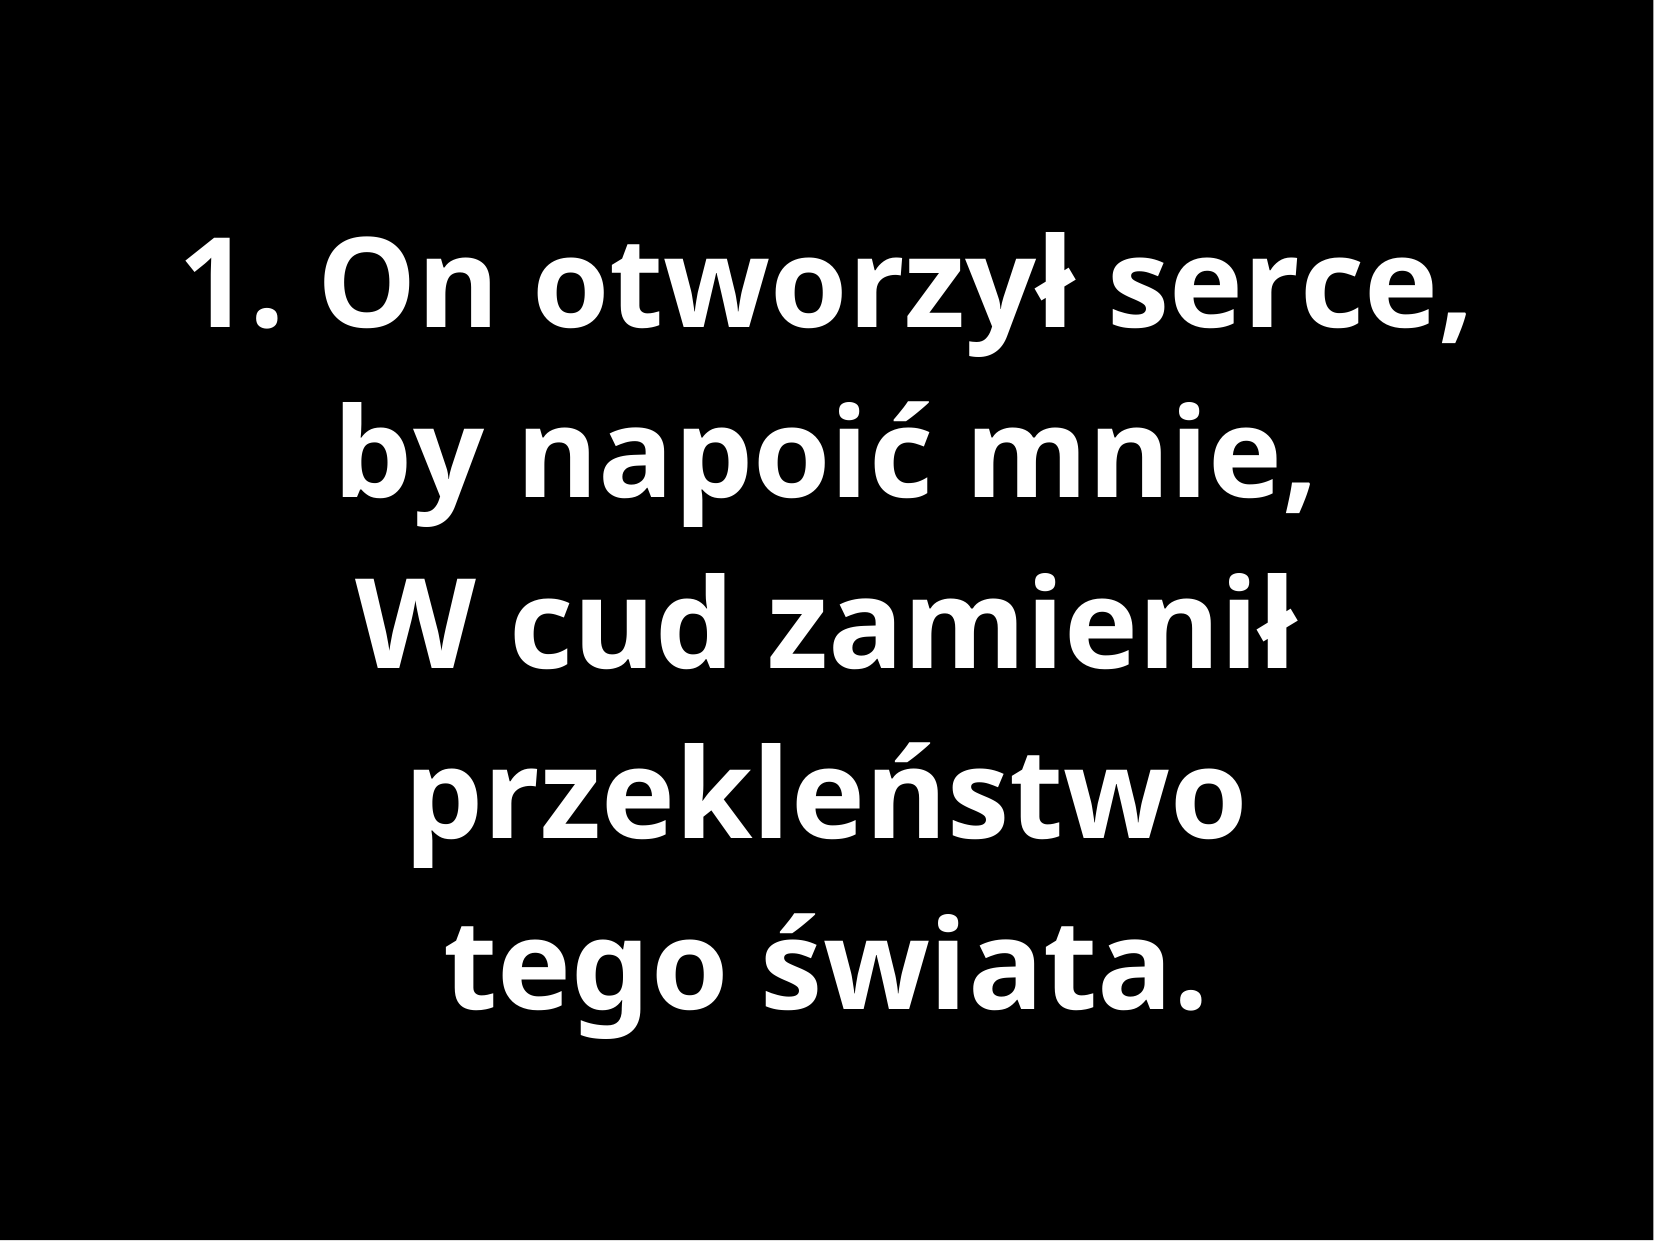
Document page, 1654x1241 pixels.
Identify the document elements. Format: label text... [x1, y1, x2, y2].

title 1. On otworzył serce, by napoić mnie, W cud zamienił przekleństwo tego świata. [0, 0, 1654, 1241]
